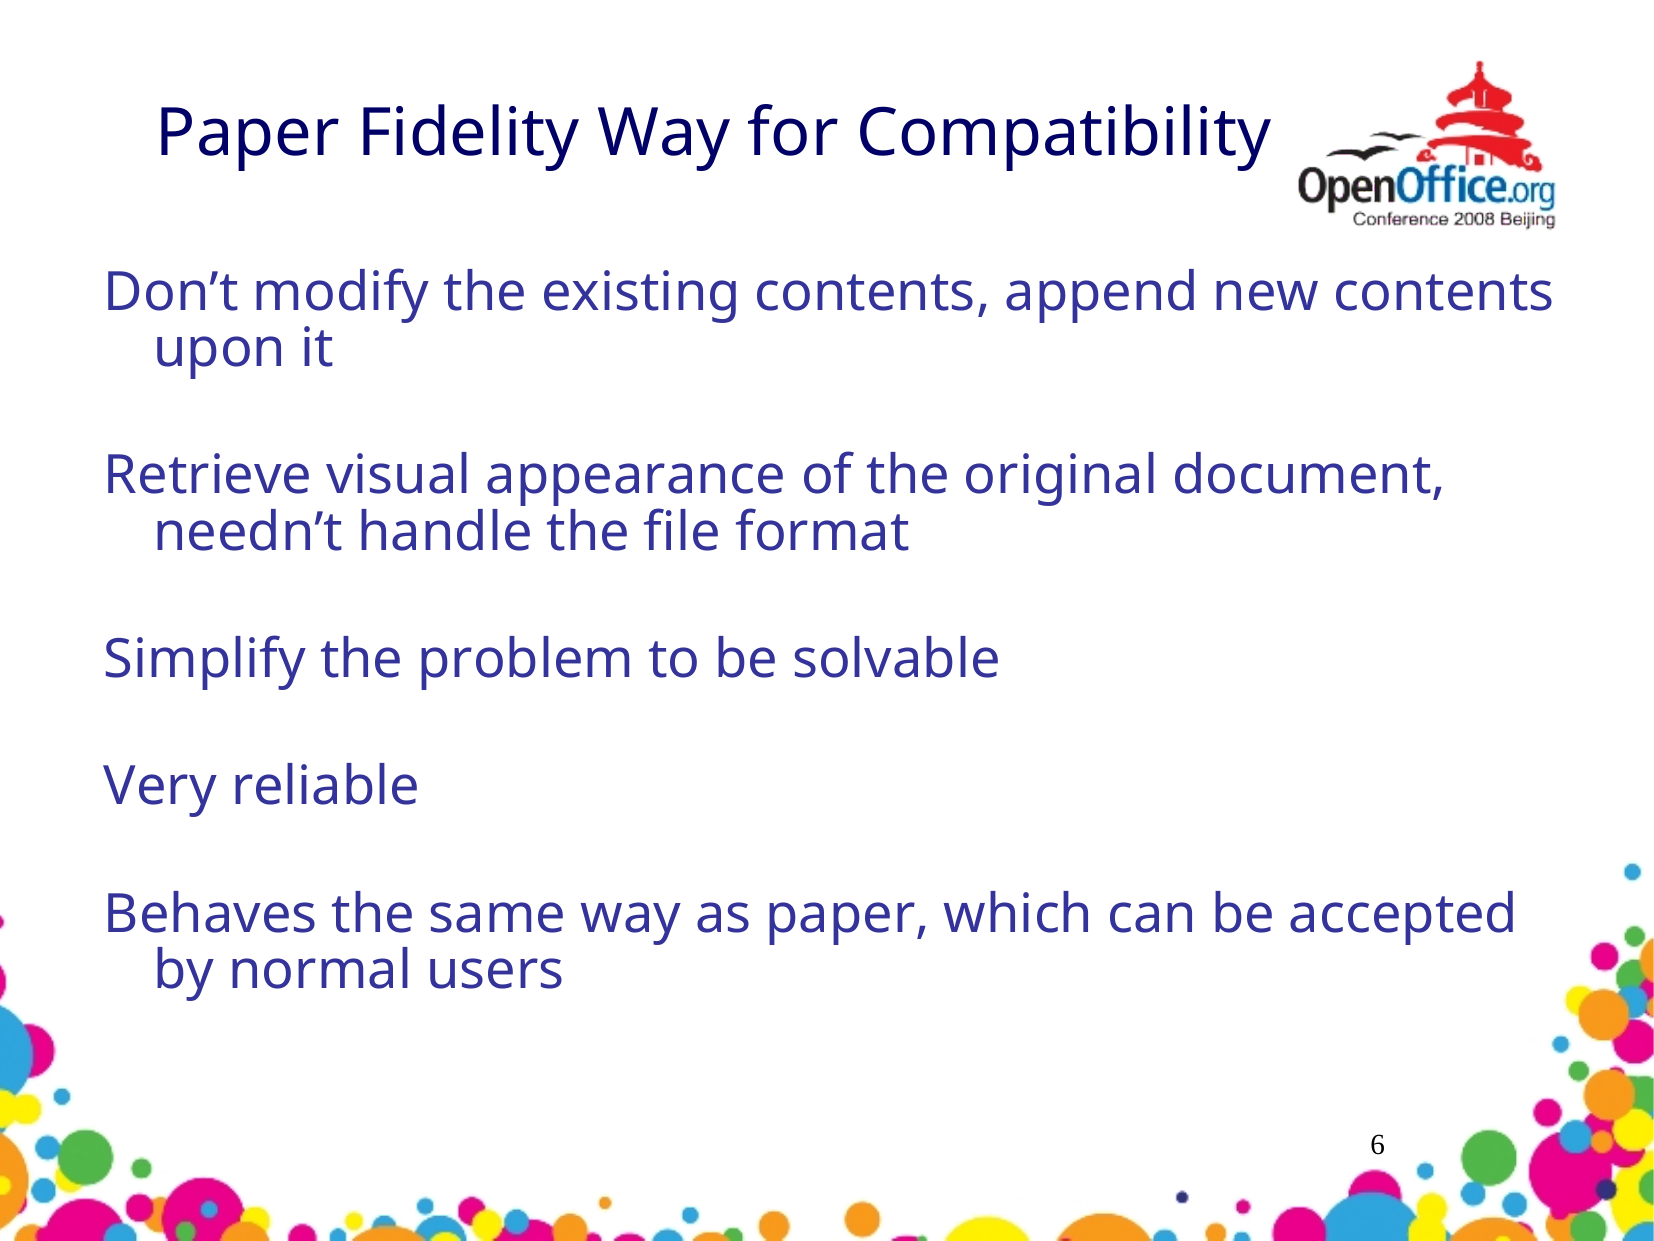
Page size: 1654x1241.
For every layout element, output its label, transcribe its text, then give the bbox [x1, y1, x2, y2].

title Paper Fidelity Way for Compatibility [59, 88, 1334, 173]
list Don’t modify the existing contents, append new contents upon it Retrieve visual appearance of the original document, needn’t handle the file format Simplify the problem to be solvable Very reliable Behaves the same way as paper, which can be accepted by normal users [82, 265, 1558, 1077]
picture [1285, 51, 1570, 250]
picture [0, 810, 1654, 1241]
